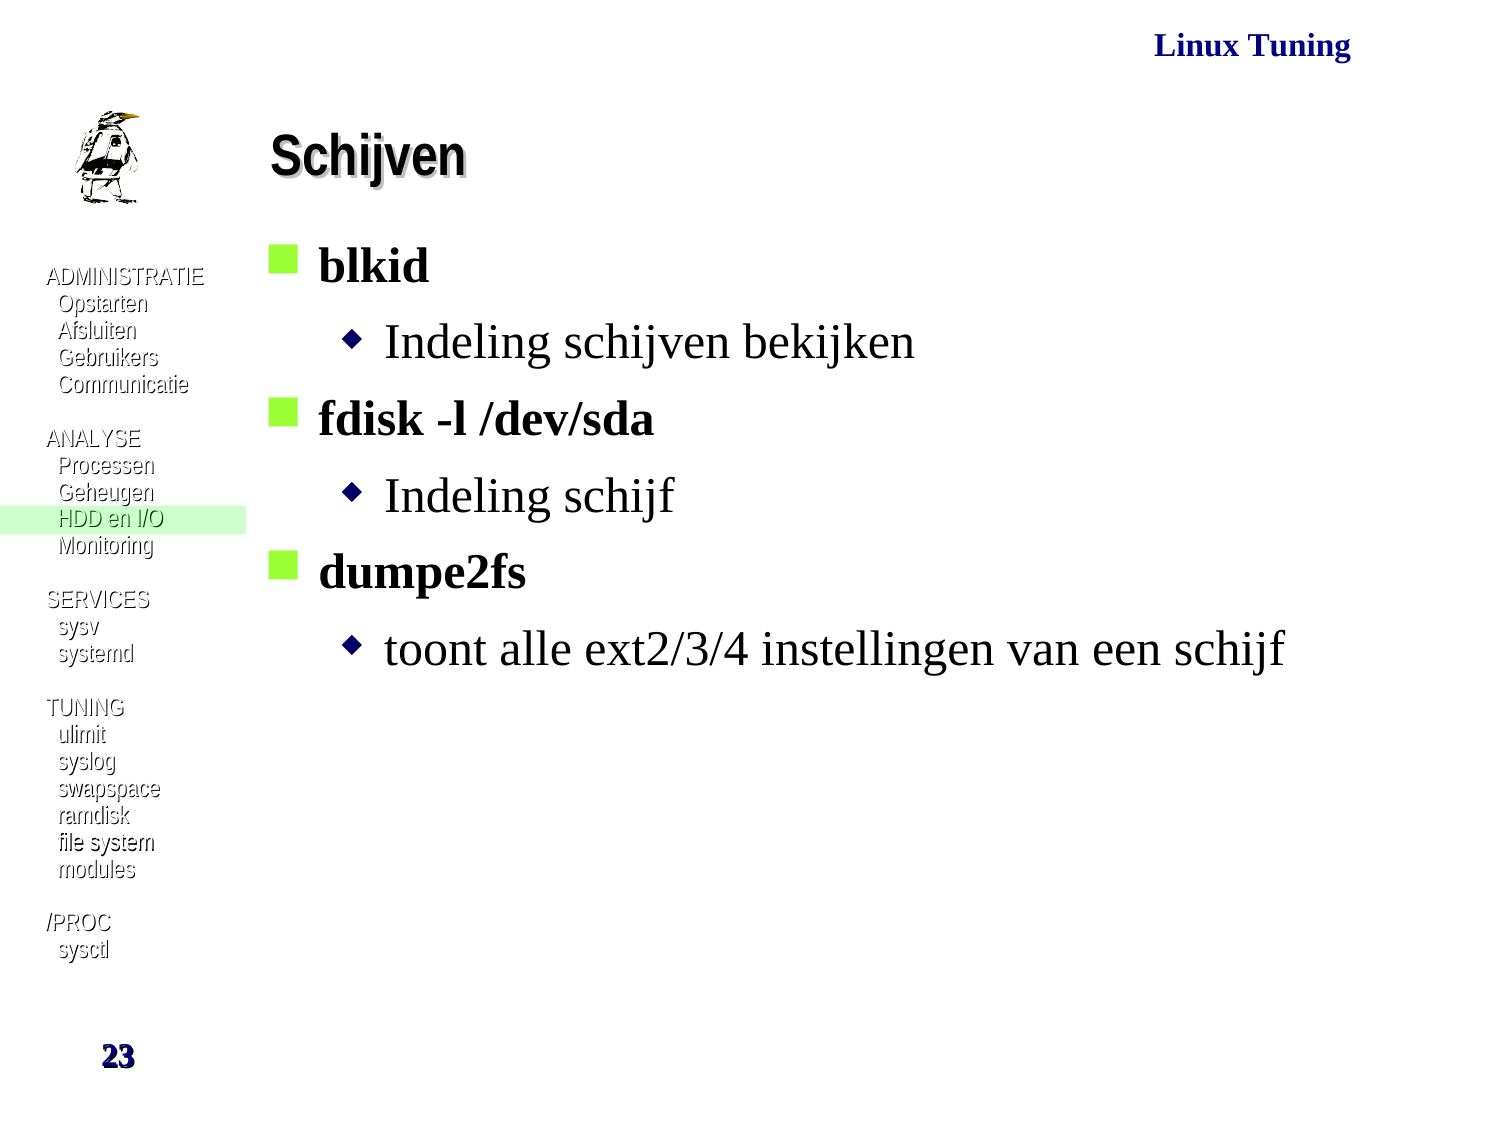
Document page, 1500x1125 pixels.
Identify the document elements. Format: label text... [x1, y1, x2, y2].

list blkid Indeling schijven bekijken fdisk -l /dev/sda Indeling schijf dumpe2fs toont alle ext2/3/4 instellingen van een schijf [264, 229, 1486, 882]
picture [57, 105, 143, 206]
text_box [0, 505, 247, 535]
title Schijven [270, 41, 1500, 250]
